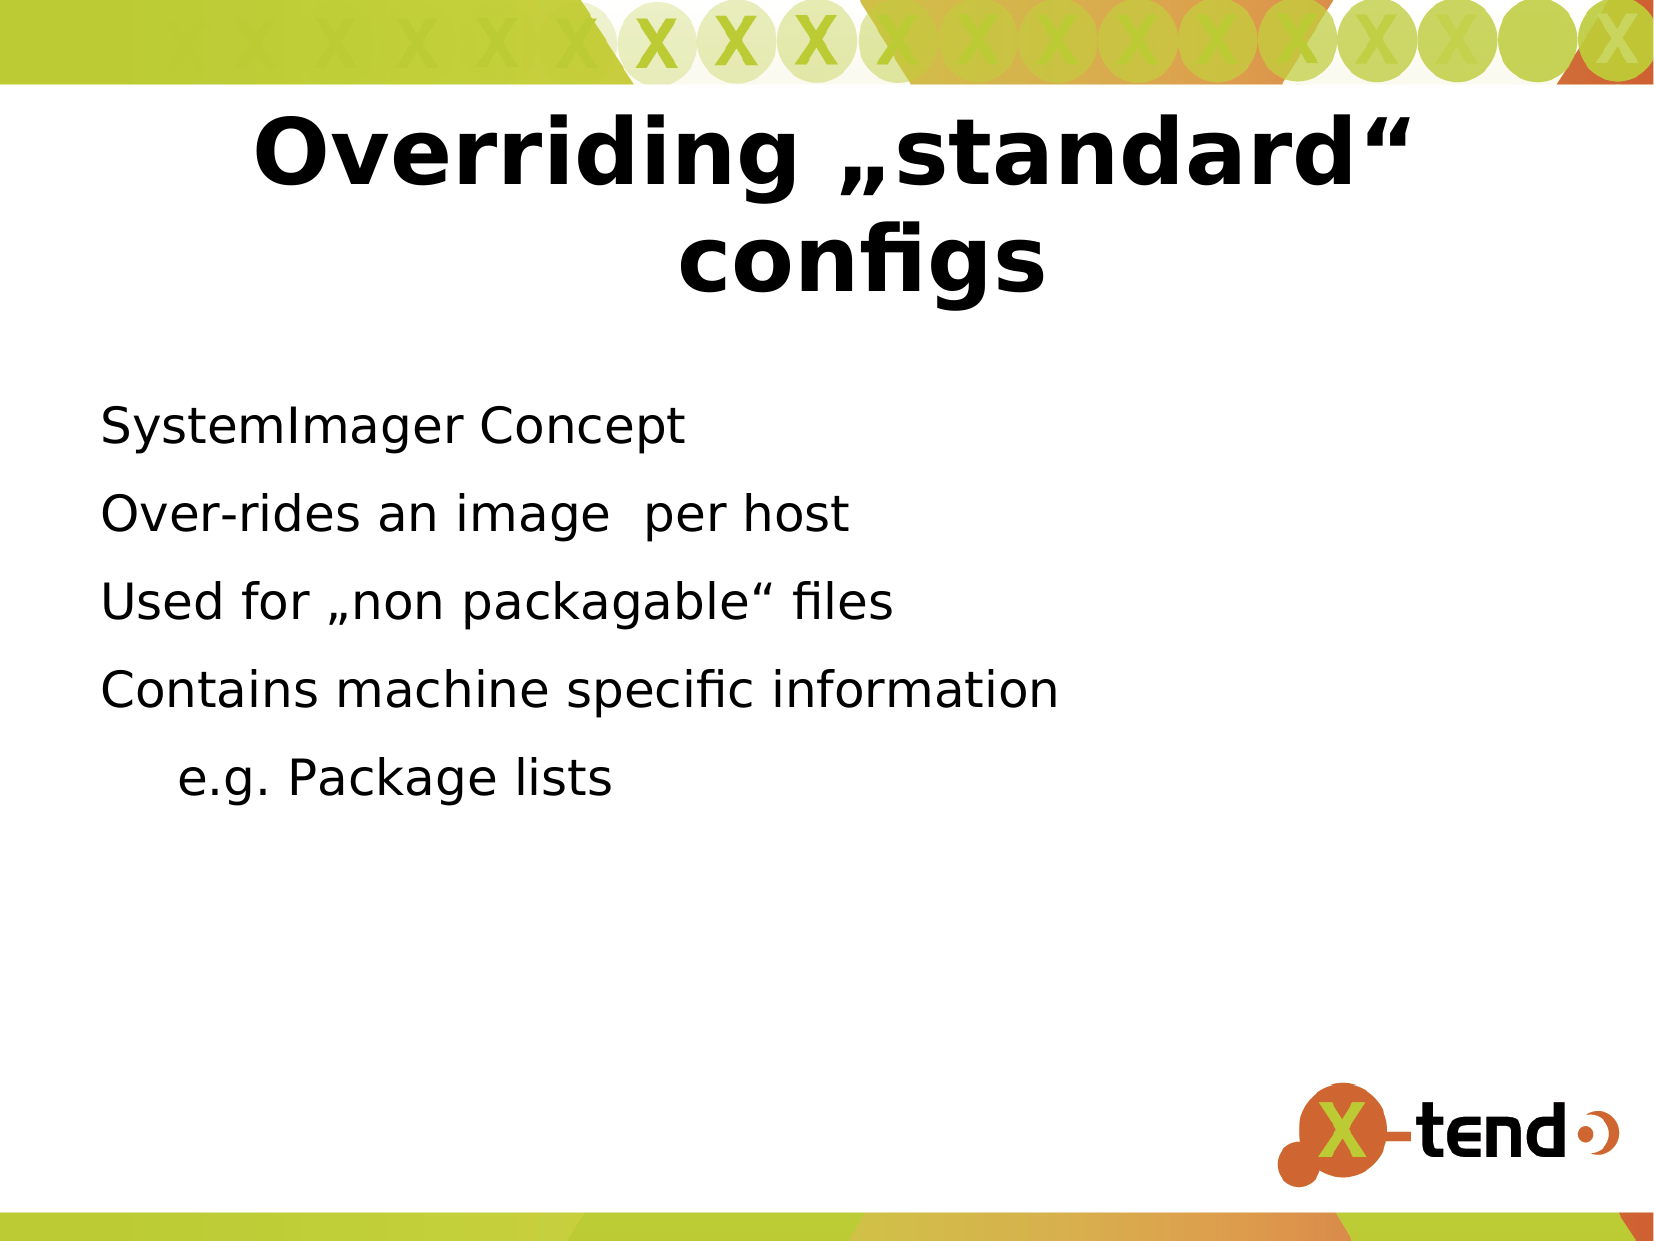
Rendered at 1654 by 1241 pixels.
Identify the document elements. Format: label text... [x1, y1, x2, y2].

title Overriding „standard“ configs [121, 99, 1534, 290]
picture [0, 0, 1654, 1241]
list SystemImager Concept Over-rides an image per host Used for „non packagable“ files Contains machine specific information e.g. Package lists [82, 290, 1571, 1109]
